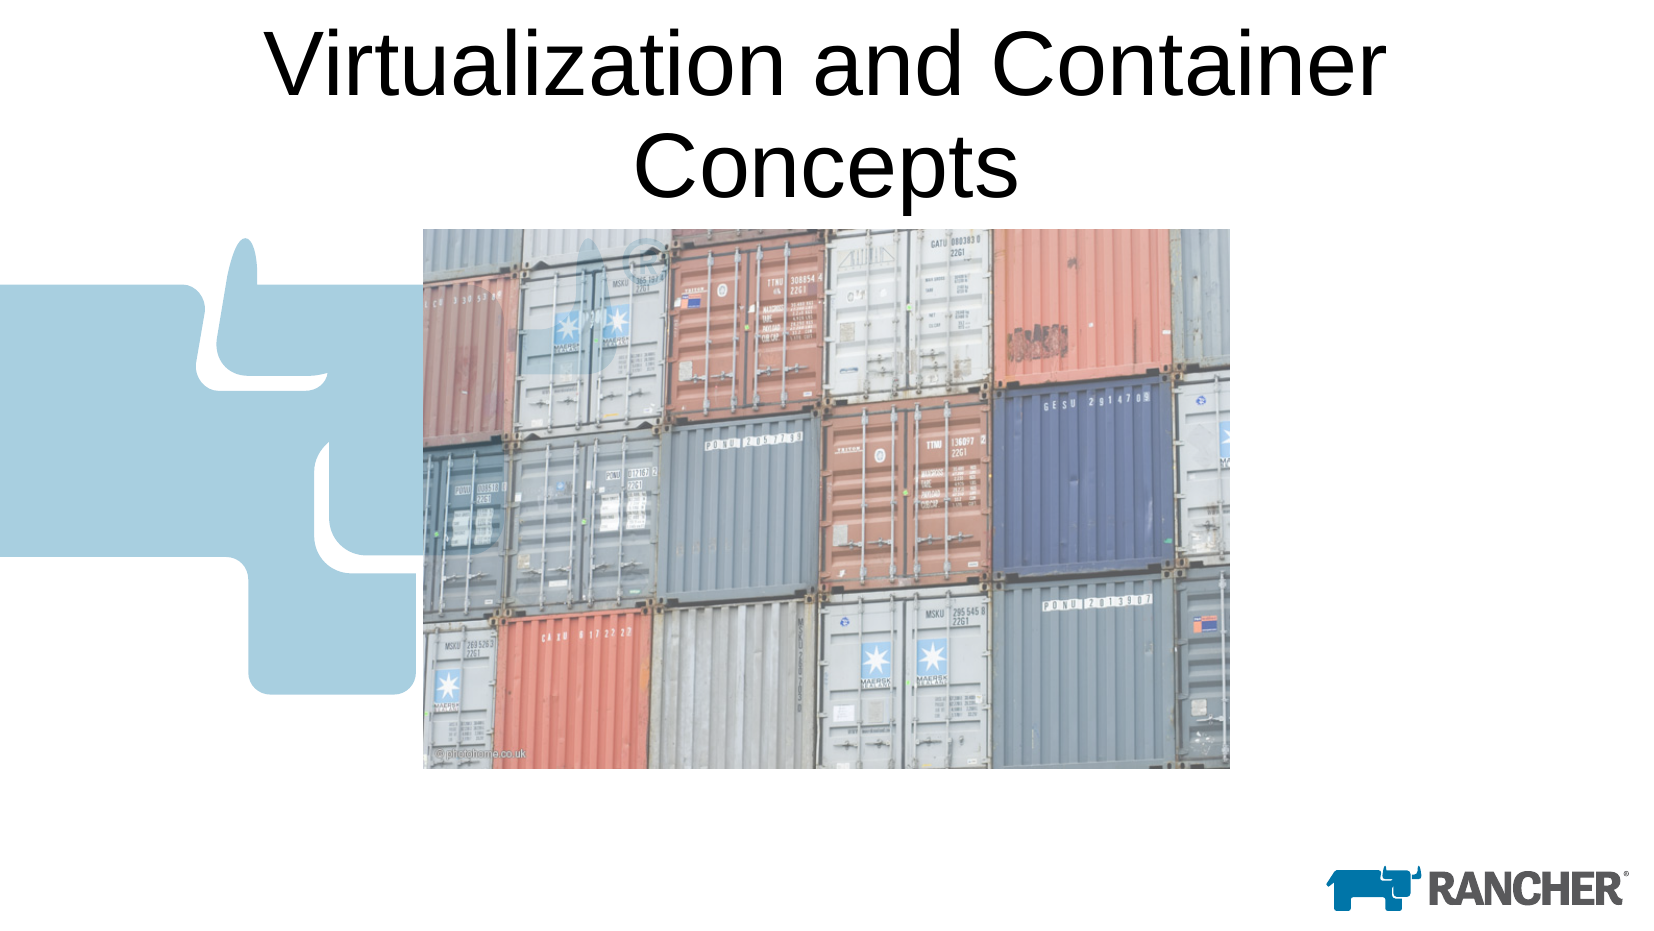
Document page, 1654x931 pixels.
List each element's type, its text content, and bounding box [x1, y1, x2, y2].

title Virtualization and Container Concepts [82, 12, 1571, 218]
picture [423, 229, 1230, 769]
